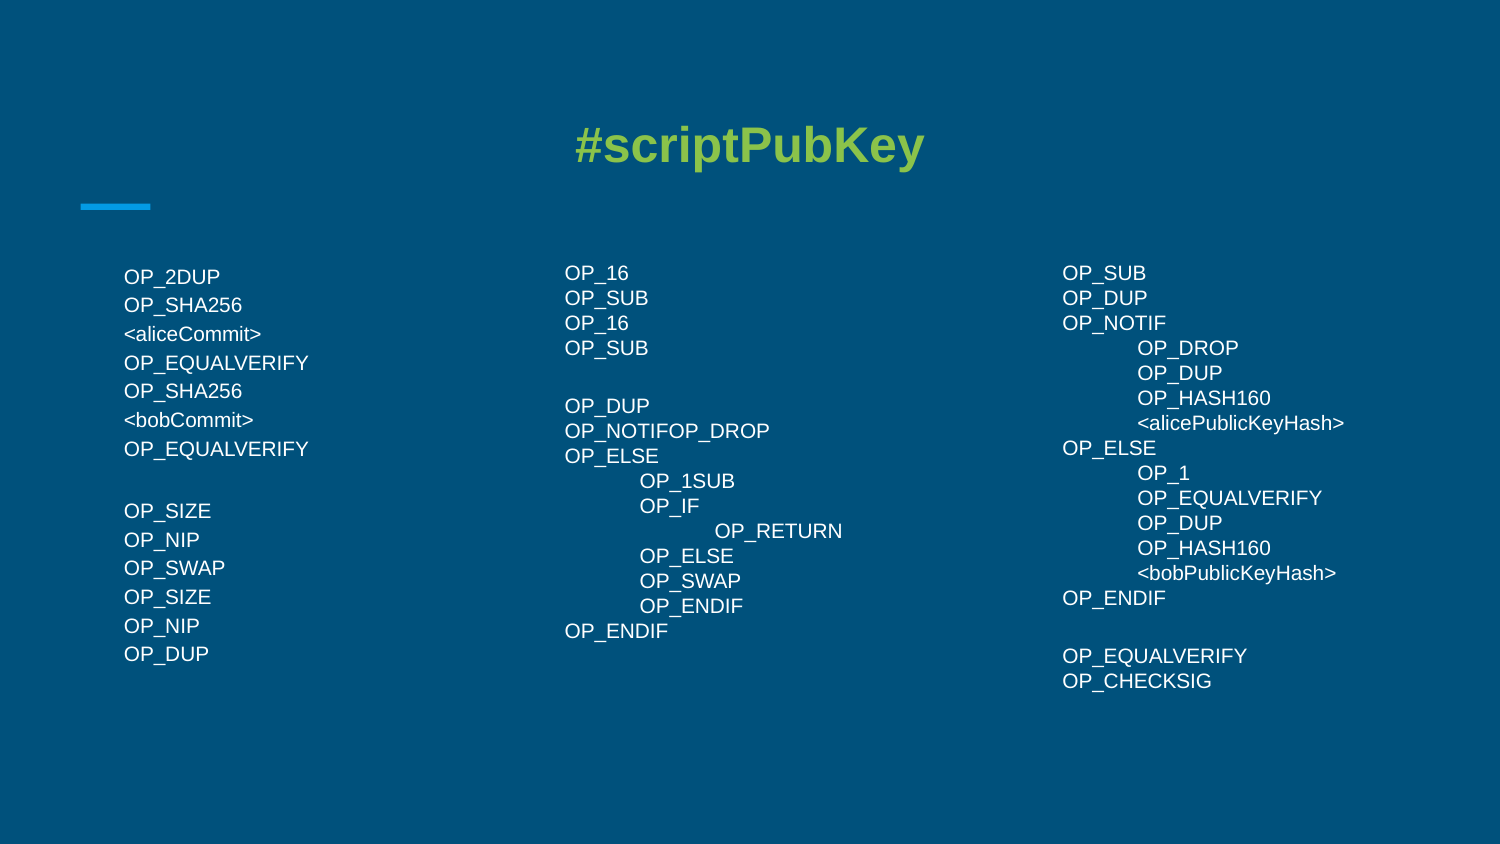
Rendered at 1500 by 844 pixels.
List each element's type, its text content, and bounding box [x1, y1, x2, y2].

text_box OP_2DUP OP_SHA256 <aliceCommit> OP_EQUALVERIFY OP_SHA256 <bobCommit> OP_EQUALVERIFY OP_SIZE OP_NIP OP_SWAP OP_SIZE OP_NIP OP_DUP [108, 244, 453, 750]
list OP_SUB OP_DUP OP_NOTIF OP_DROP OP_DUP OP_HASH160 <alicePublicKeyHash> OP_ELSE OP_1 OP_EQUALVERIFY OP_DUP OP_HASH160 <bobPublicKeyHash> OP_ENDIF OP_EQUALVERIFY OP_CHECKSIG [1047, 244, 1437, 750]
title #scriptPubKey [63, 75, 1437, 188]
list OP_16 OP_SUB OP_16 OP_SUB OP_DUP OP_NOTIFOP_DROP OP_ELSE OP_1SUB OP_IF OP_RETURN OP_ELSE OP_SWAP OP_ENDIF OP_ENDIF [549, 244, 876, 750]
